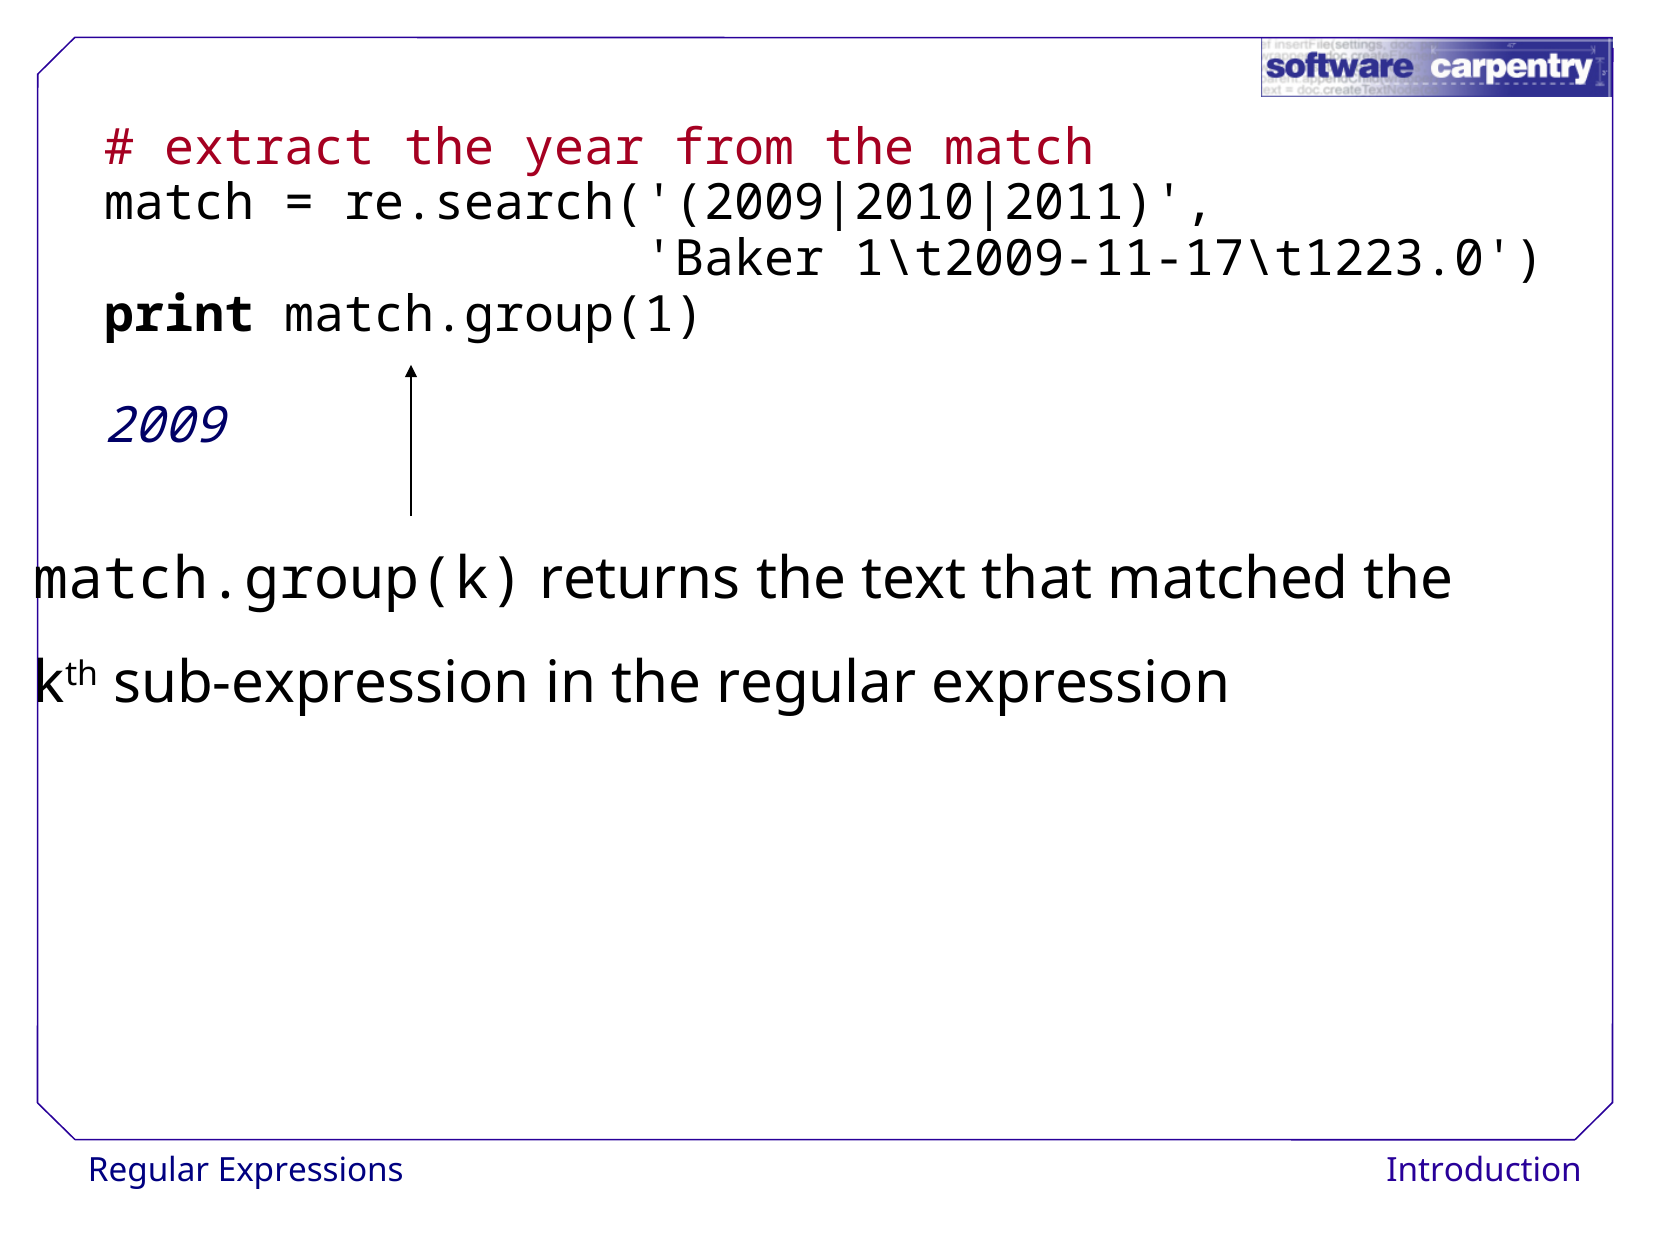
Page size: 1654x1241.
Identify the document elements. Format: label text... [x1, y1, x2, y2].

text_box match.group(k) returns the text that matched the kth sub-expression in the regular expression [19, 497, 1469, 723]
picture [1261, 39, 1613, 97]
text_box # extract the year from the match match = re.search('(2009|2010|2011)', 'Baker 1\t2009-11-17\t1223.0') print match.group(1) 2009 [89, 112, 1512, 999]
